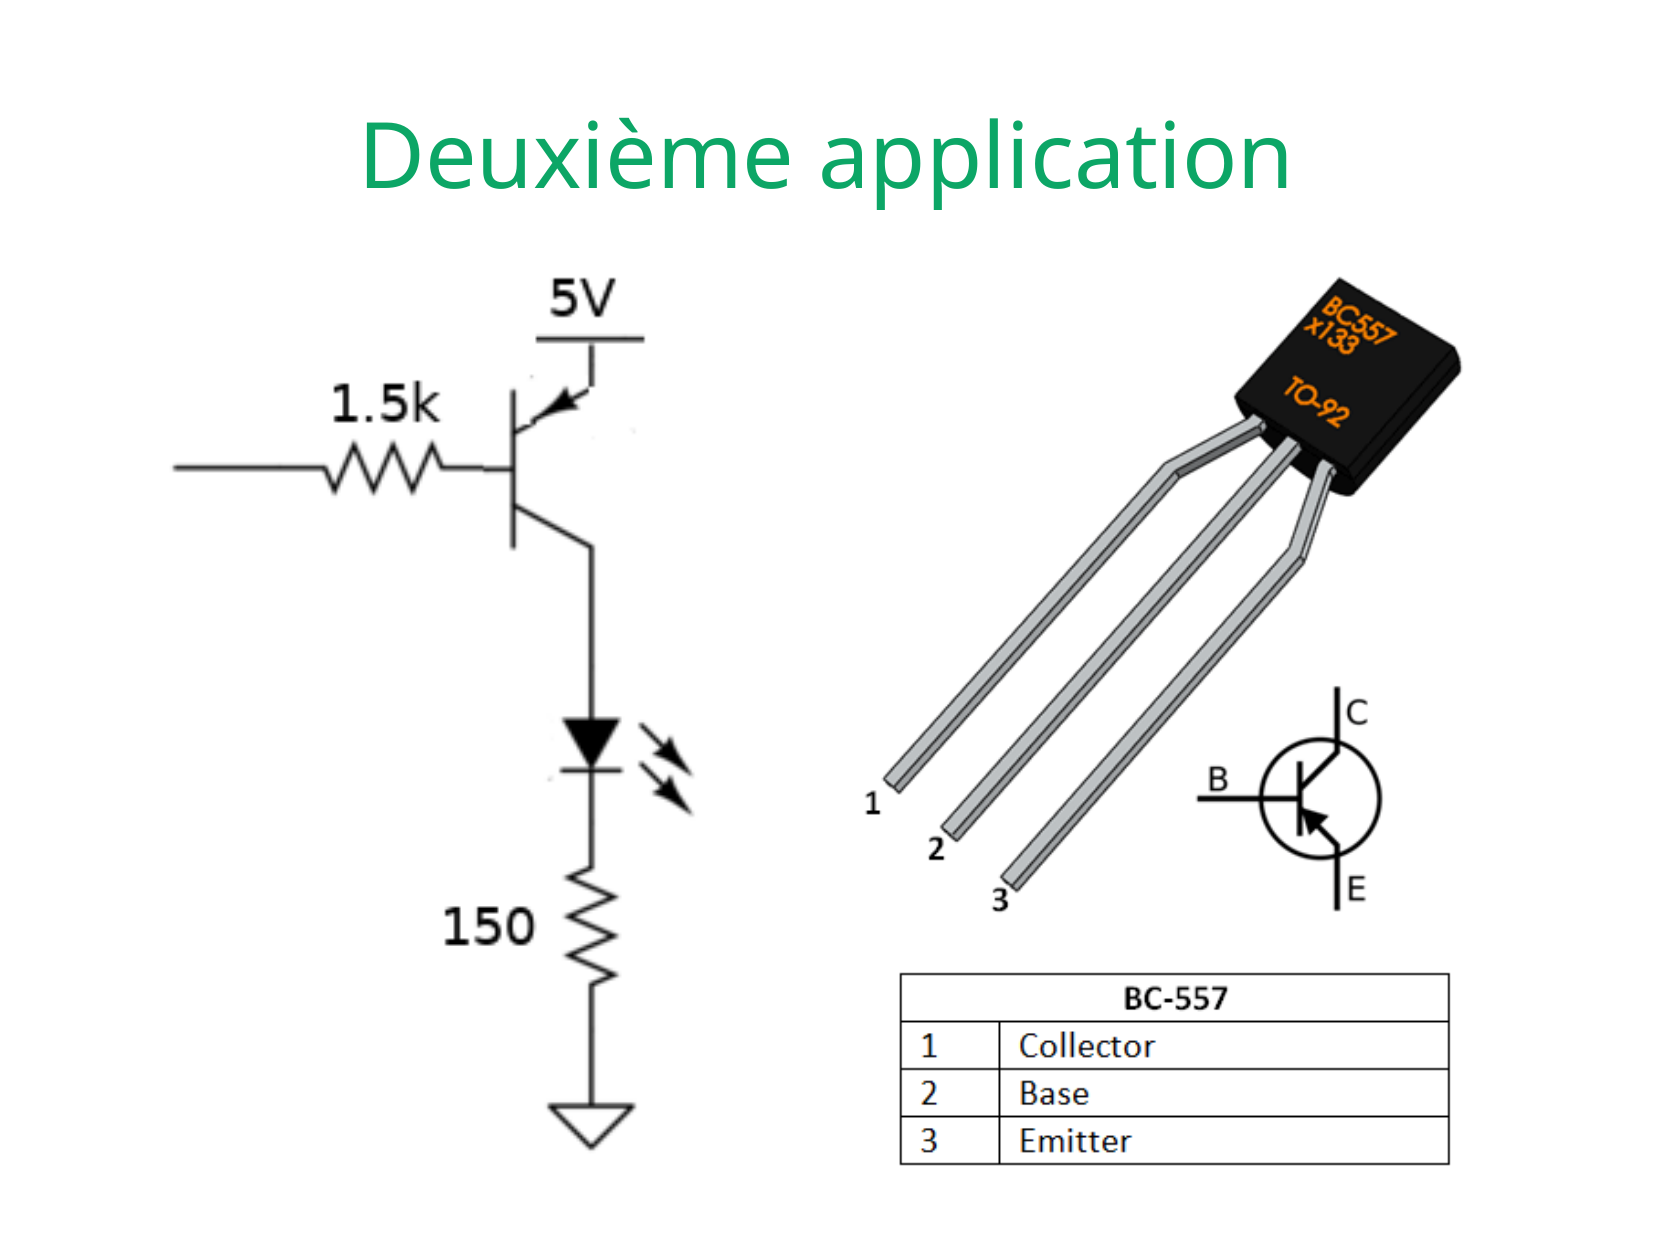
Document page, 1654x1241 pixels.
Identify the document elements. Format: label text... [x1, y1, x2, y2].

title Deuxième application [82, 49, 1571, 257]
picture [142, 224, 736, 1212]
picture [840, 252, 1516, 1211]
